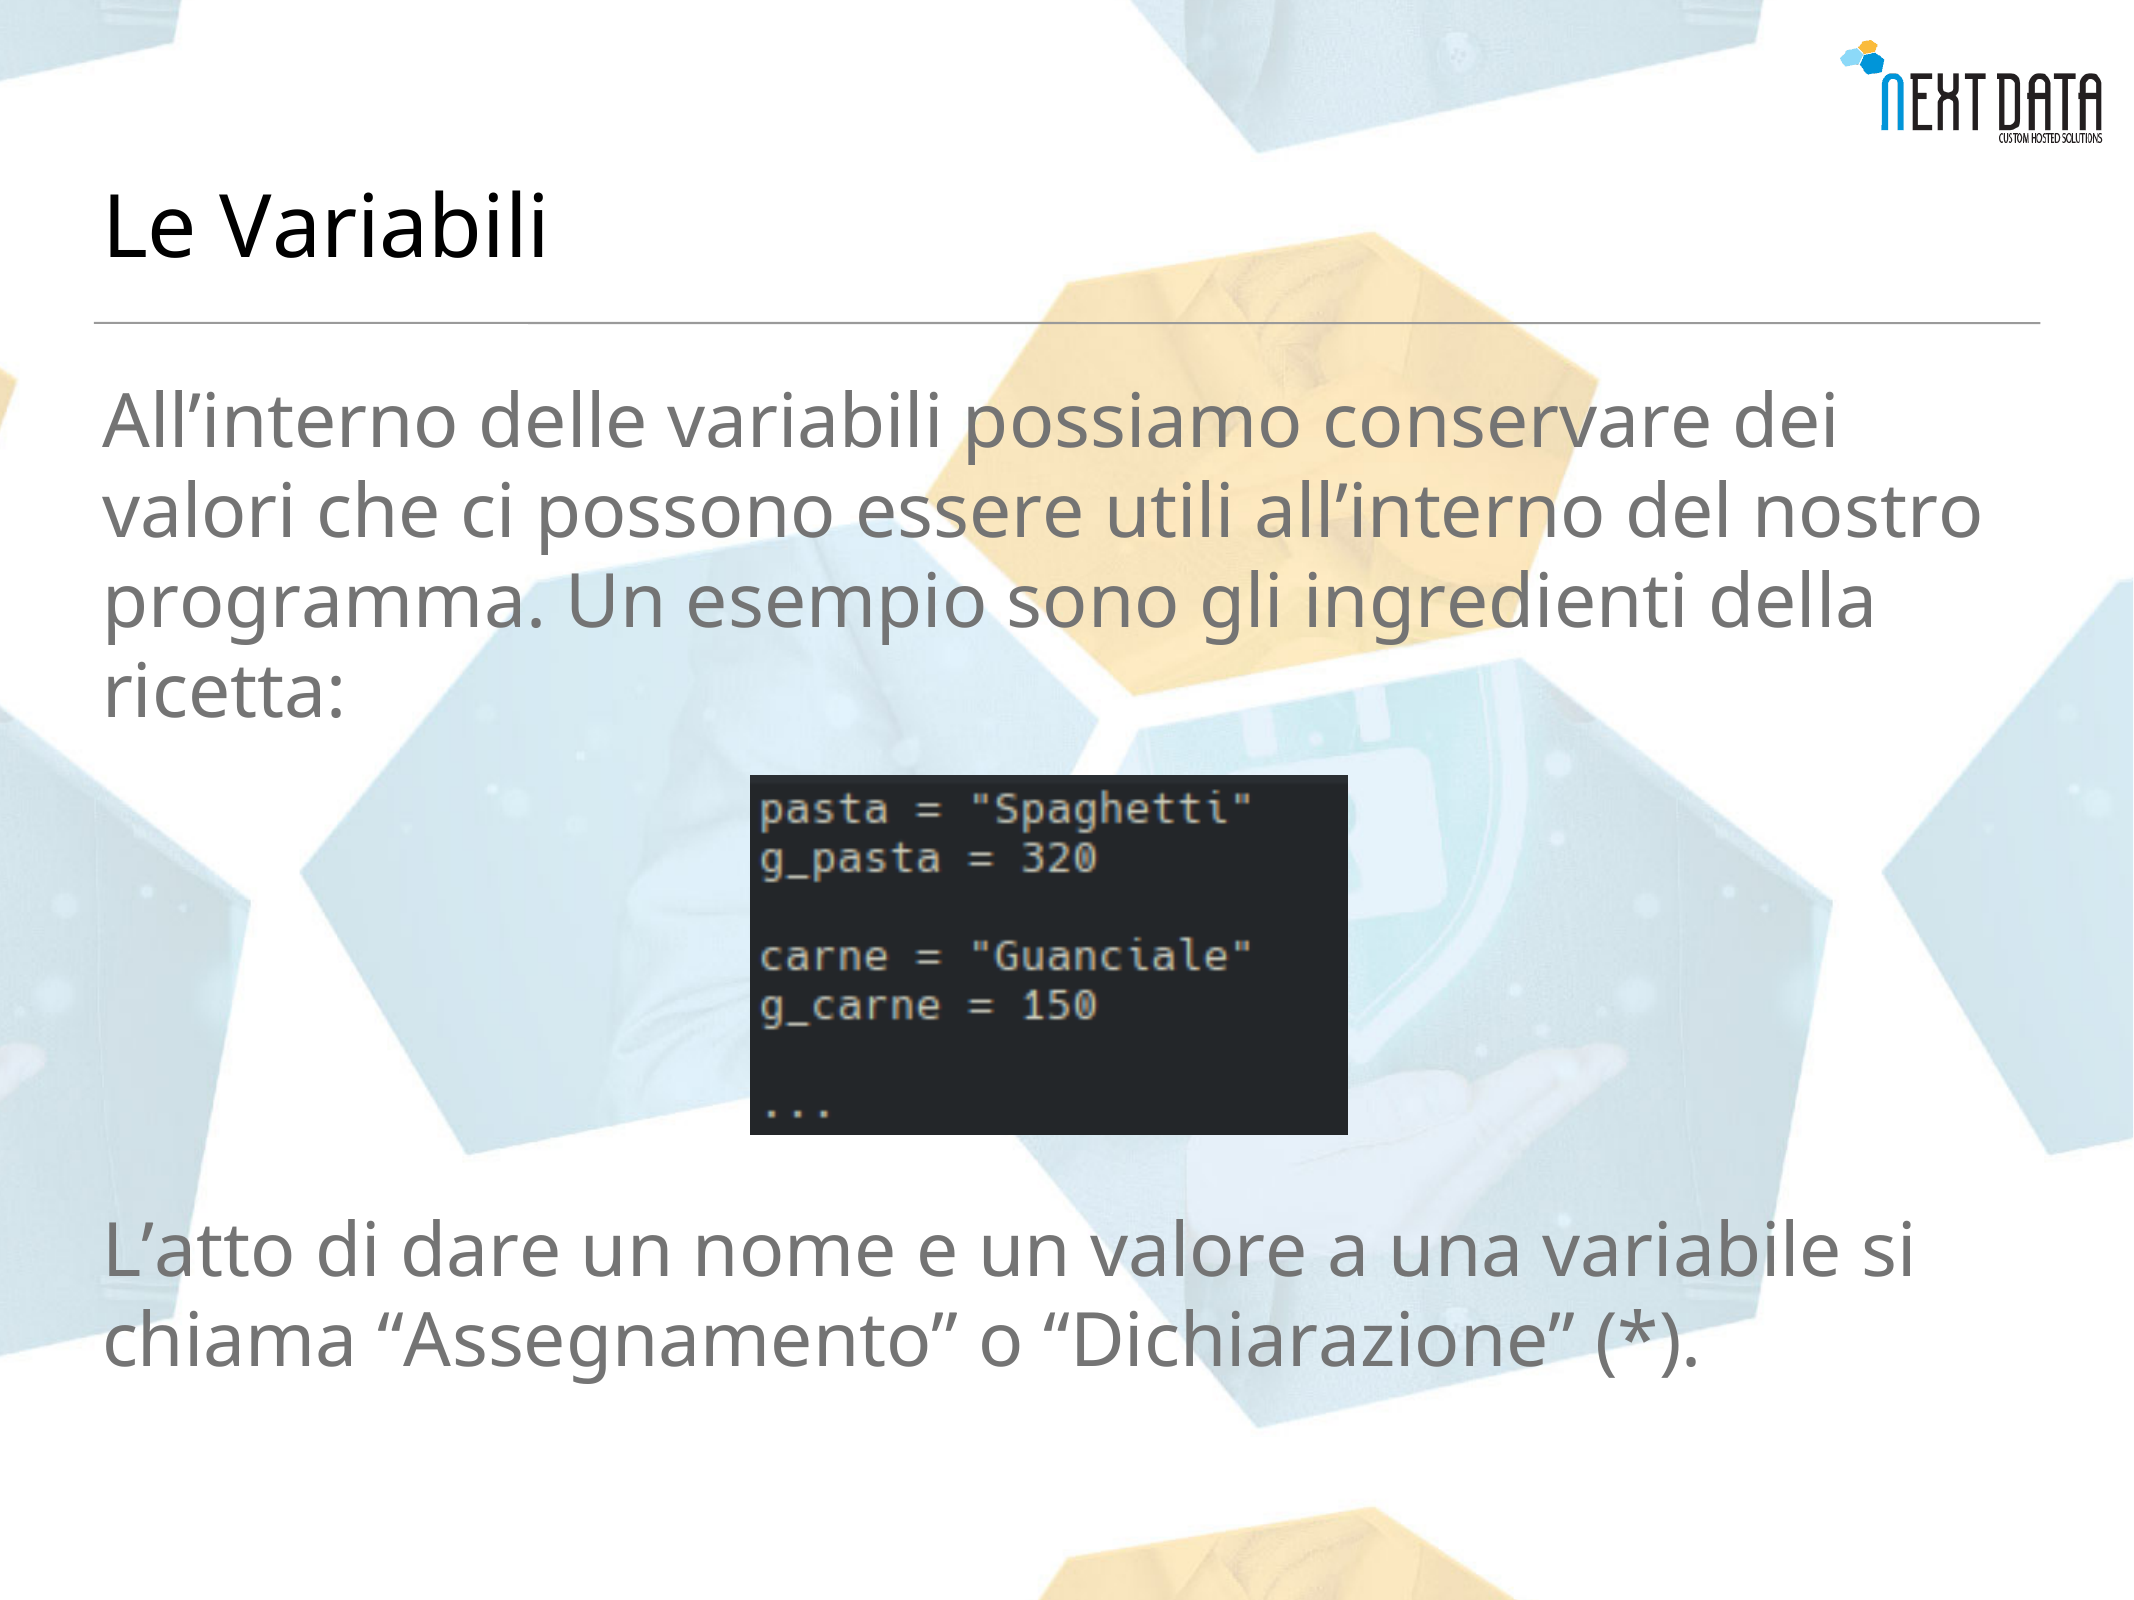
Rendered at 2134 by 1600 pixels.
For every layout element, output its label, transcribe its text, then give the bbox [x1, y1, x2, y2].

text_box All’interno delle variabili possiamo conservare dei valori che ci possono essere utili all’interno del nostro programma. Un esempio sono gli ingredienti della ricetta: L’atto di dare un nome e un valore a una variabile si chiama “Assegnamento” o “Dichiarazione” (*). [93, 364, 2040, 1459]
text_box Le Variabili [93, 54, 2040, 284]
picture [0, 0, 2134, 1600]
